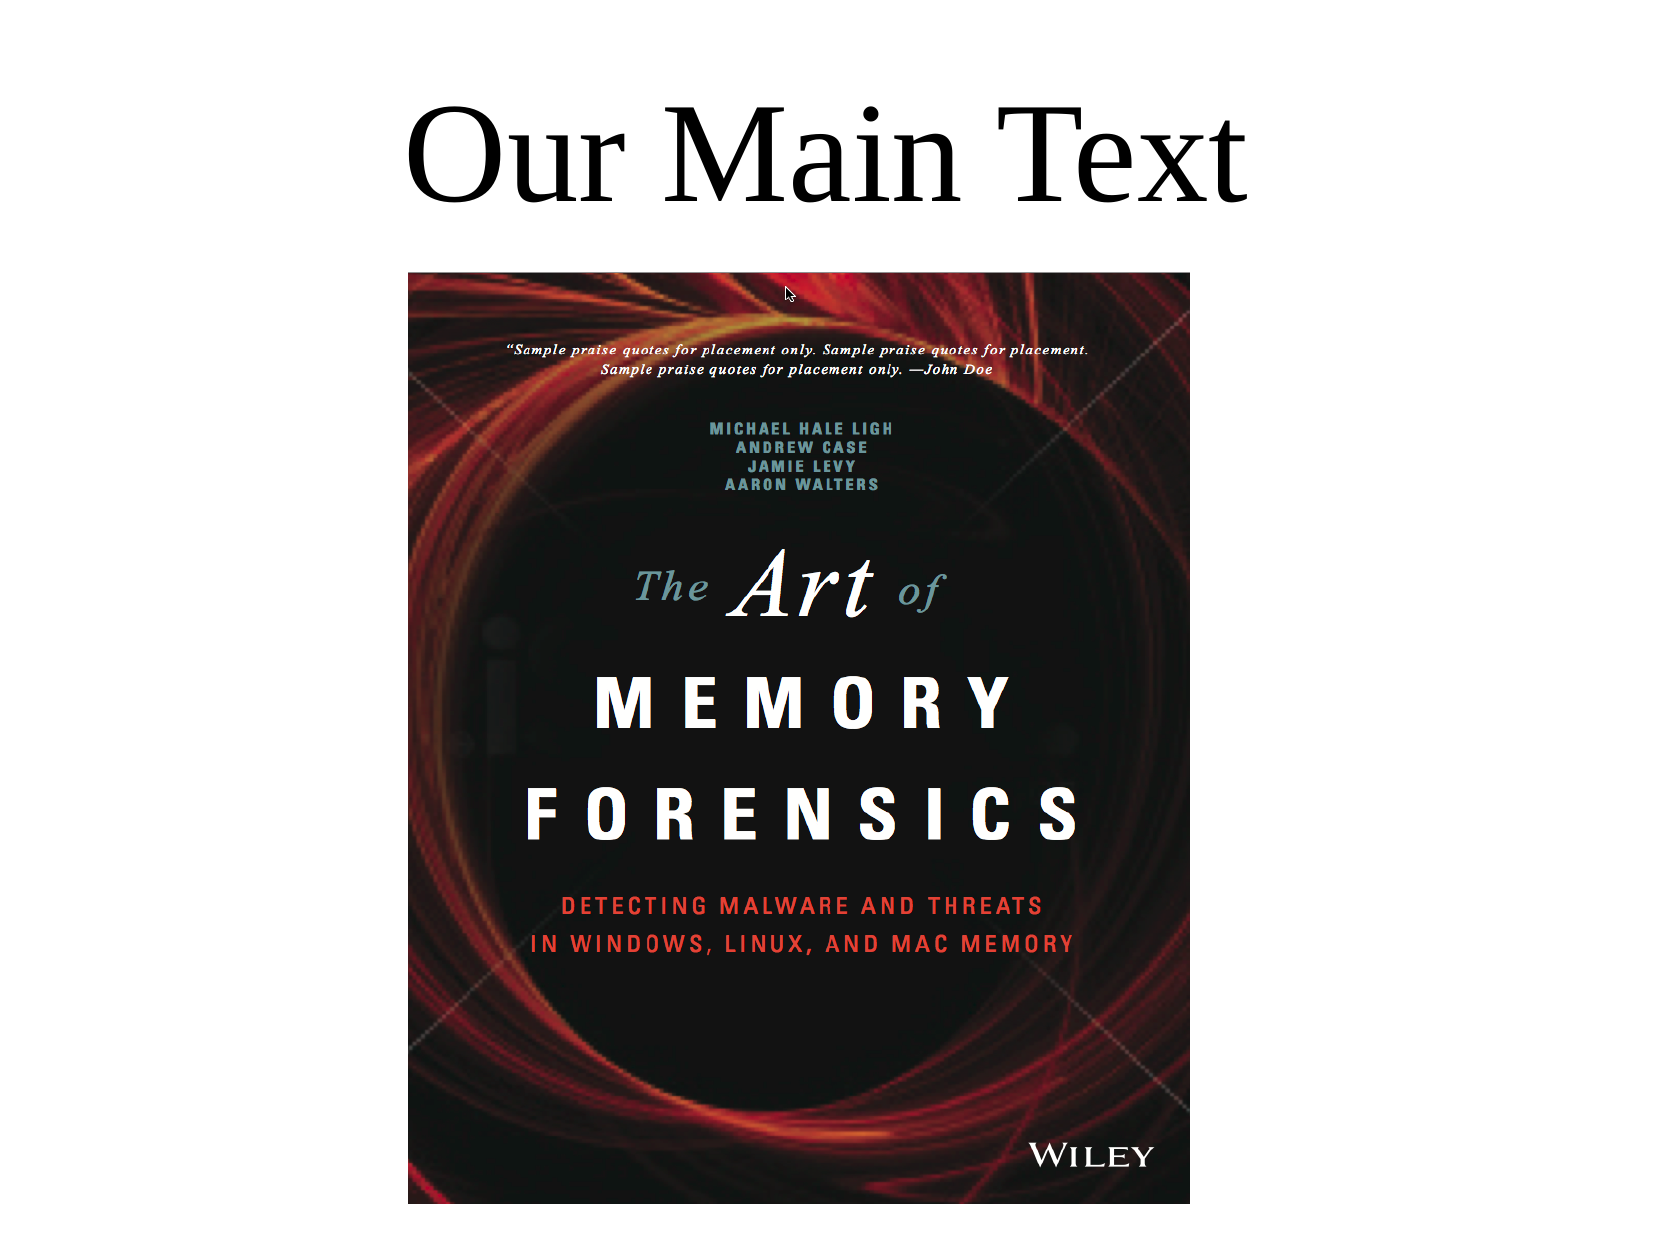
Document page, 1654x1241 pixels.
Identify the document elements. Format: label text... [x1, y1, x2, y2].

picture [408, 272, 1190, 1204]
title Our Main Text [82, 49, 1571, 257]
